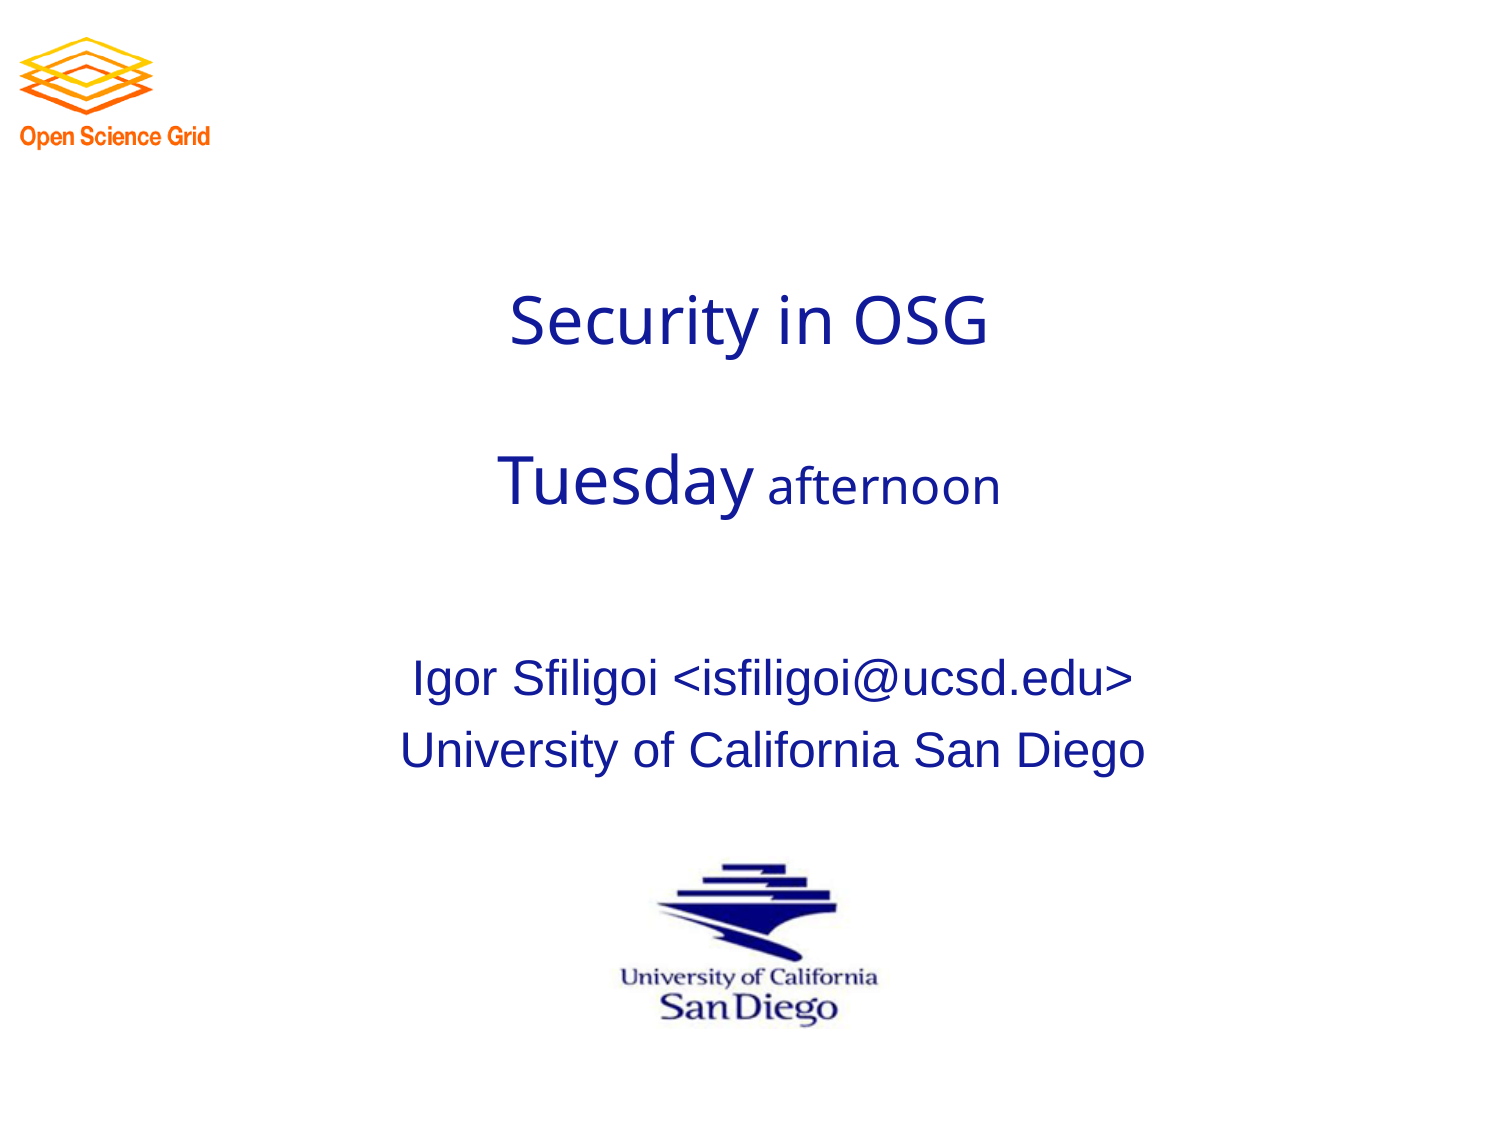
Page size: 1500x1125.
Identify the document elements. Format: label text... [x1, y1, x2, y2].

title Security in OSG Tuesday afternoon [112, 270, 1388, 526]
picture [609, 856, 891, 1029]
picture [0, 14, 229, 167]
text_box Igor Sfiligoi <isfiligoi@ucsd.edu> University of California San Diego [106, 637, 1440, 926]
